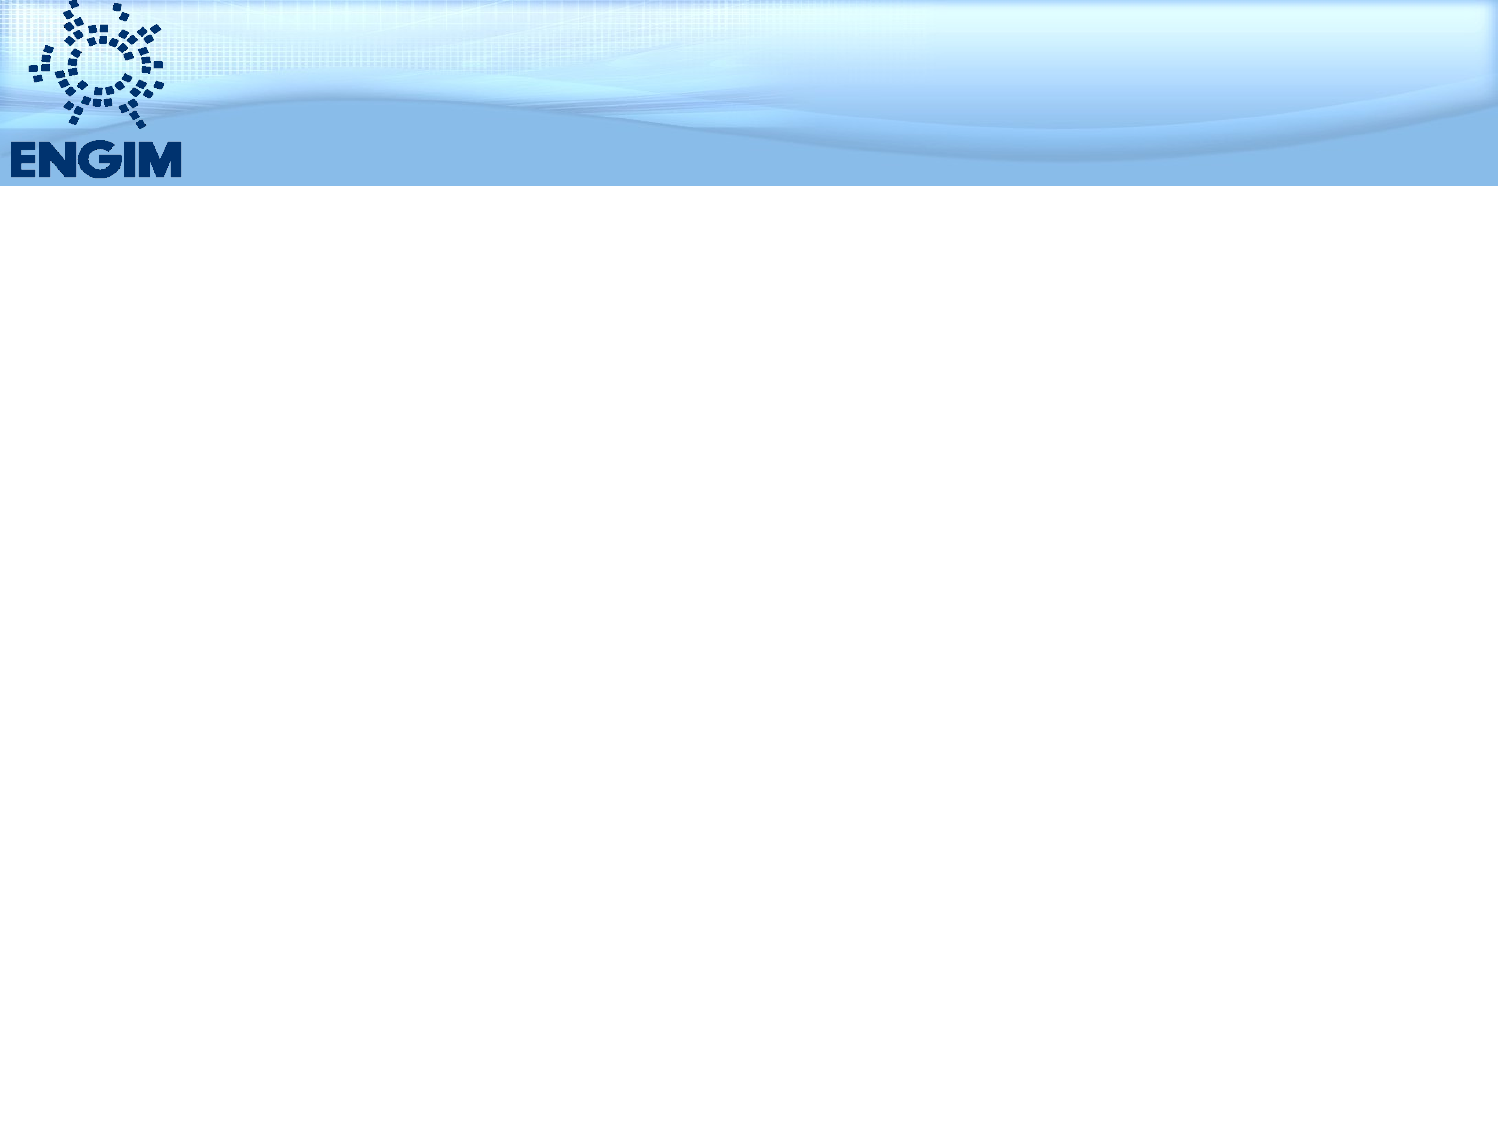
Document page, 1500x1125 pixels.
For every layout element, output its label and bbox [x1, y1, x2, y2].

picture [0, 0, 1498, 186]
